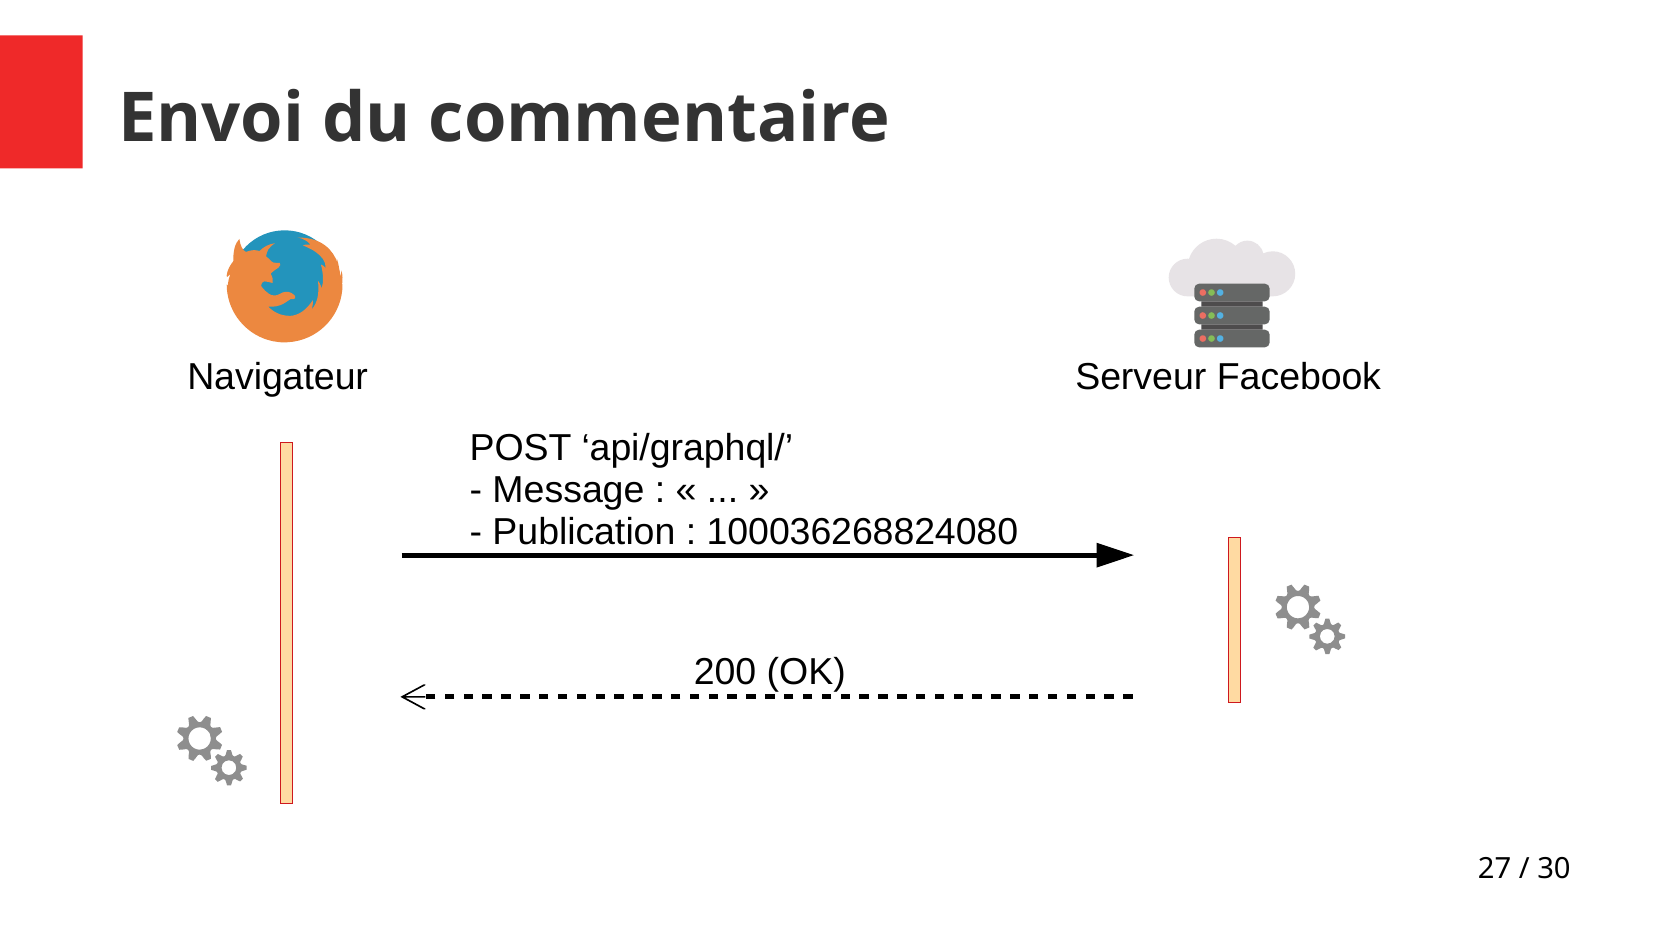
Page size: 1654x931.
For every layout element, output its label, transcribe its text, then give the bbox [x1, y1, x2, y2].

title Envoi du commentaire [118, 37, 1571, 193]
text_box Serveur Facebook [1039, 348, 1418, 448]
text_box 200 (OK) [679, 643, 863, 701]
text_box Navigateur [129, 348, 426, 420]
text_box [1228, 537, 1241, 703]
picture [226, 230, 343, 343]
text_box POST ‘api/graphql/’ - Message : « ... » - Publication : 100036268824080 [454, 419, 1152, 686]
text_box [280, 442, 293, 804]
picture [1164, 225, 1300, 348]
picture [1275, 584, 1346, 655]
picture [177, 715, 247, 786]
